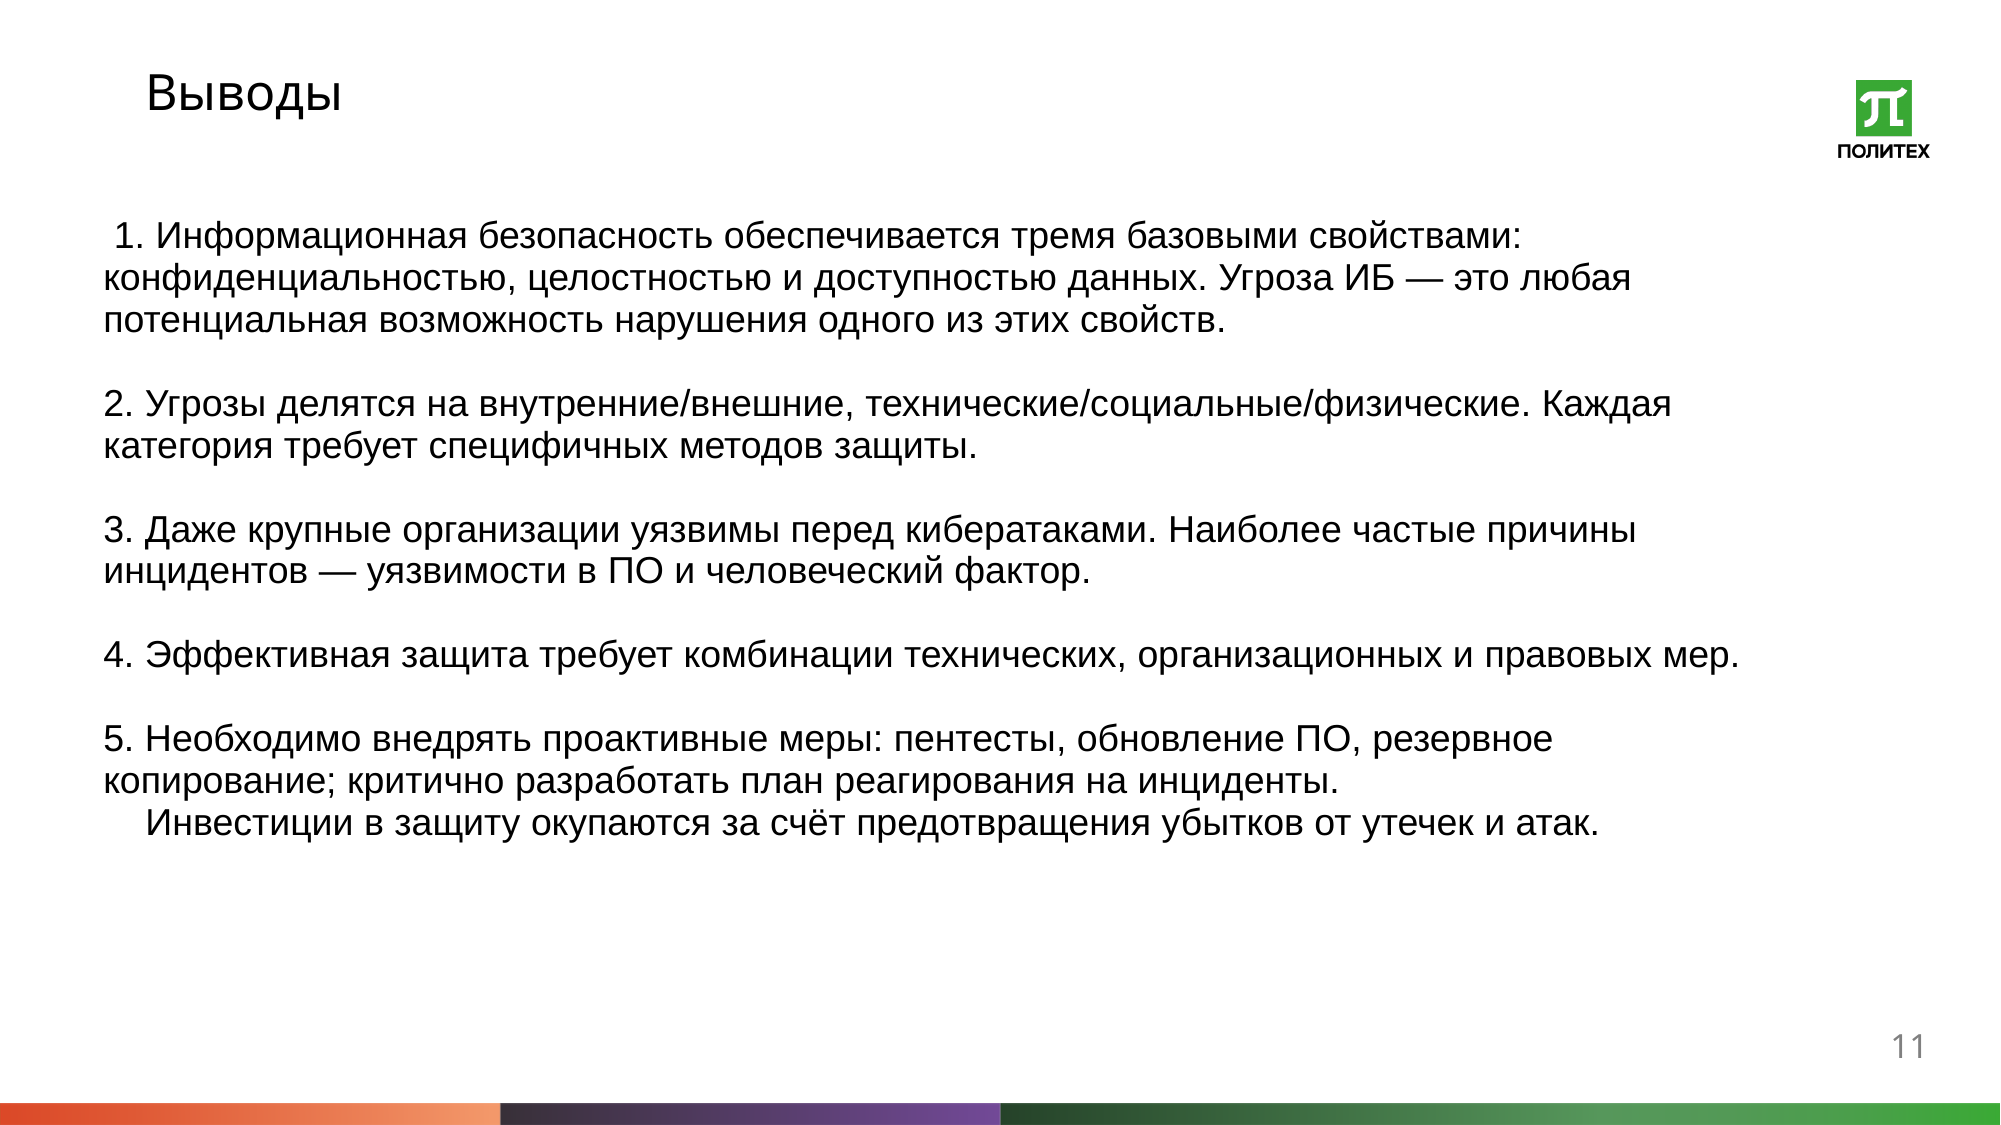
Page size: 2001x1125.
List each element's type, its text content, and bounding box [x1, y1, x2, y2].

picture [1838, 80, 1930, 158]
text_box [59, 177, 709, 443]
picture [0, 1103, 2000, 1125]
text_box Выводы [130, 60, 1834, 160]
text_box 1. Информационная безопасность обеспечивается тремя базовыми свойствами: конфиденциальностью, целостностью и доступностью данных. Угроза ИБ — это любая потенциальная возможность нарушения одного из этих свойств. 2. Угрозы делятся на внутренние/внешние, технические/социальные/физические. Каждая категория требует специфичных методов защиты. 3. Даже крупные организации уязвимы перед кибератаками. Наиболее частые причины инцидентов — уязвимости в ПО и человеческий фактор. 4. Эффективная защита требует комбинации технических, организационных и правовых мер. 5. Необходимо внедрять проактивные меры: пентесты, обновление ПО, резервное копирование; критично разработать план реагирования на инциденты. Инвестиции в защиту окупаются за счёт предотвращения убытков от утечек и атак. [88, 206, 1802, 852]
slide_number <номер> [1493, 1018, 1944, 1079]
